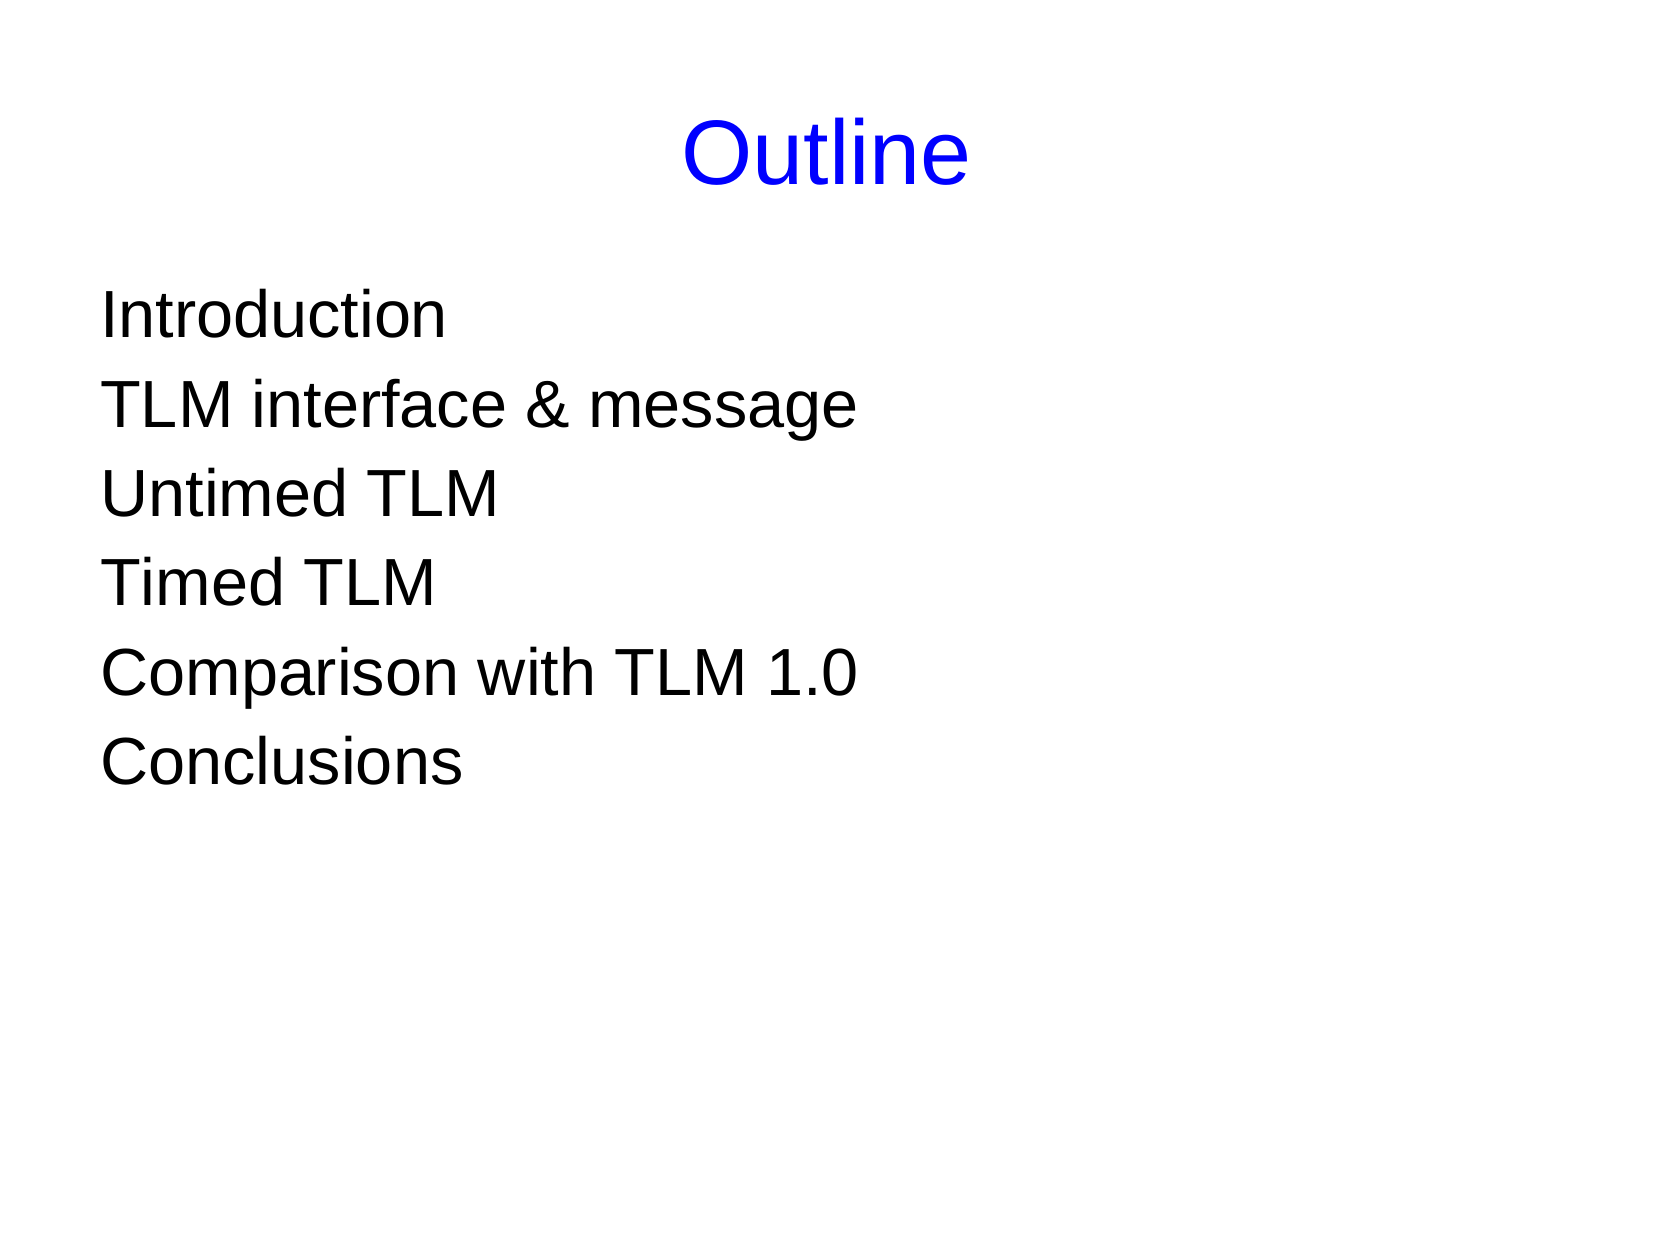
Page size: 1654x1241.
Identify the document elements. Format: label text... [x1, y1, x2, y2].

title Outline [82, 49, 1571, 257]
list Introduction TLM interface & message Untimed TLM Timed TLM Comparison with TLM 1.0 Conclusions [82, 290, 1571, 1109]
